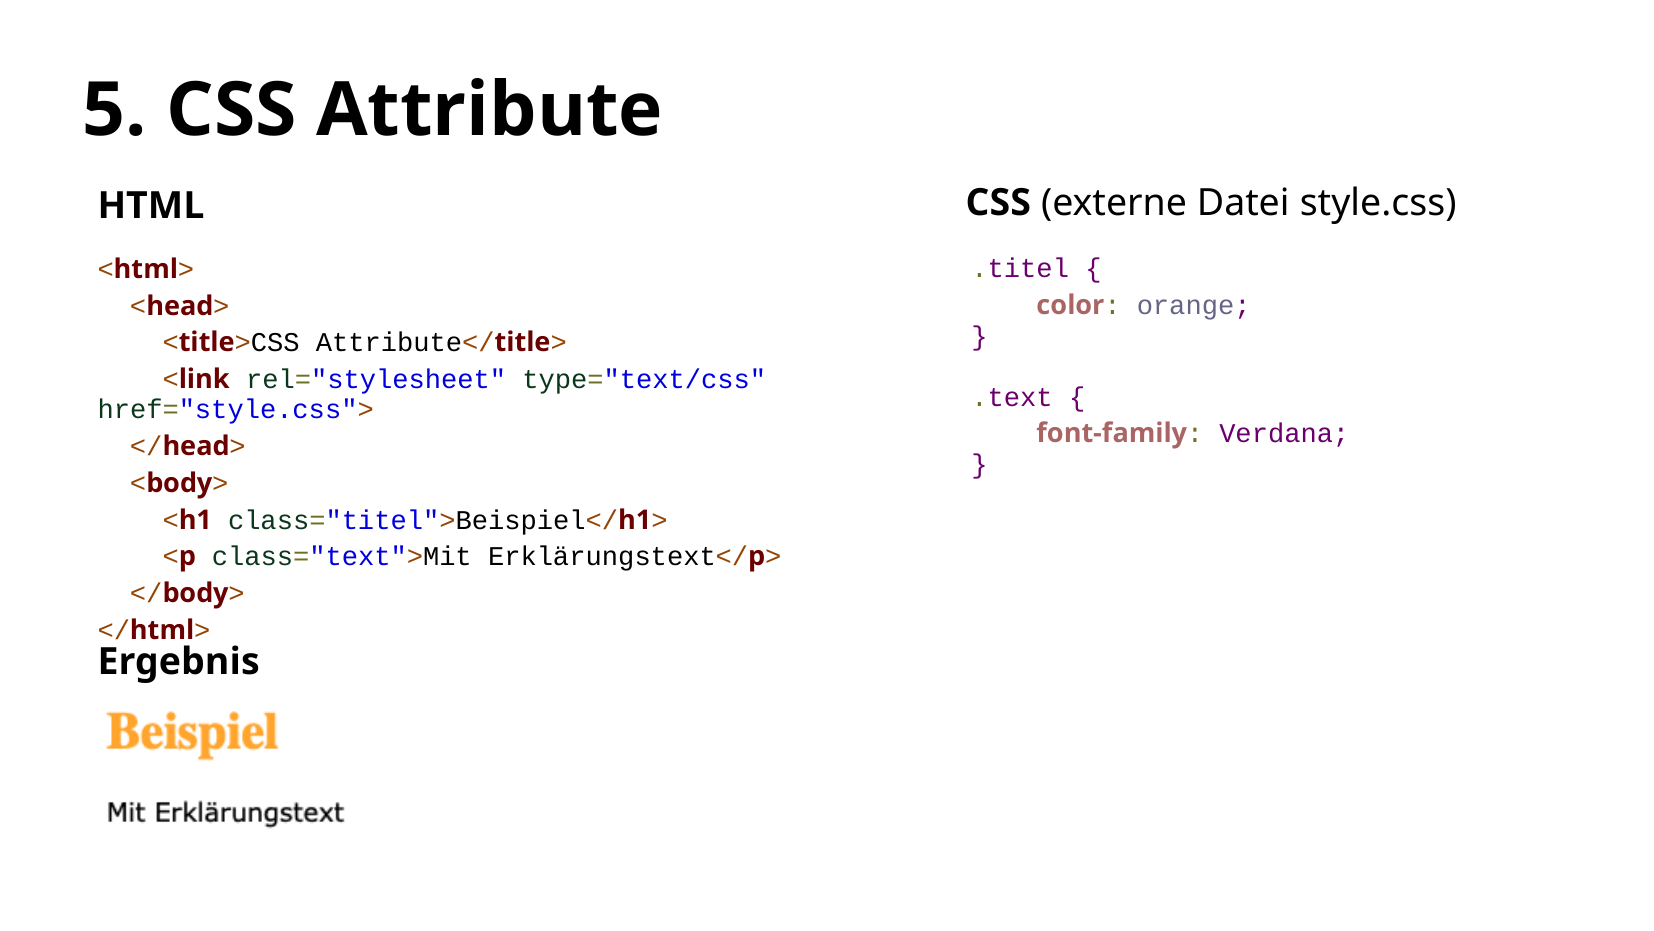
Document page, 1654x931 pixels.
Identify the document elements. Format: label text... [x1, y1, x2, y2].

text_box HTML [82, 171, 207, 234]
text_box CSS (externe Datei style.css) [950, 168, 1489, 231]
text_box <html> <head> <title>CSS Attribute</title> <link rel="stylesheet" type="text/css" href="style.css"> </head> <body> <h1 class="titel">Beispiel</h1> <p class="text">Mit Erklärungstext</p> </body> </html> [82, 242, 957, 589]
text_box .titel { color: orange; } .text { font-family: Verdana; } [956, 248, 1630, 635]
title 5. CSS Attribute [82, 59, 1571, 154]
text_box Ergebnis [82, 627, 256, 690]
picture [94, 689, 619, 848]
